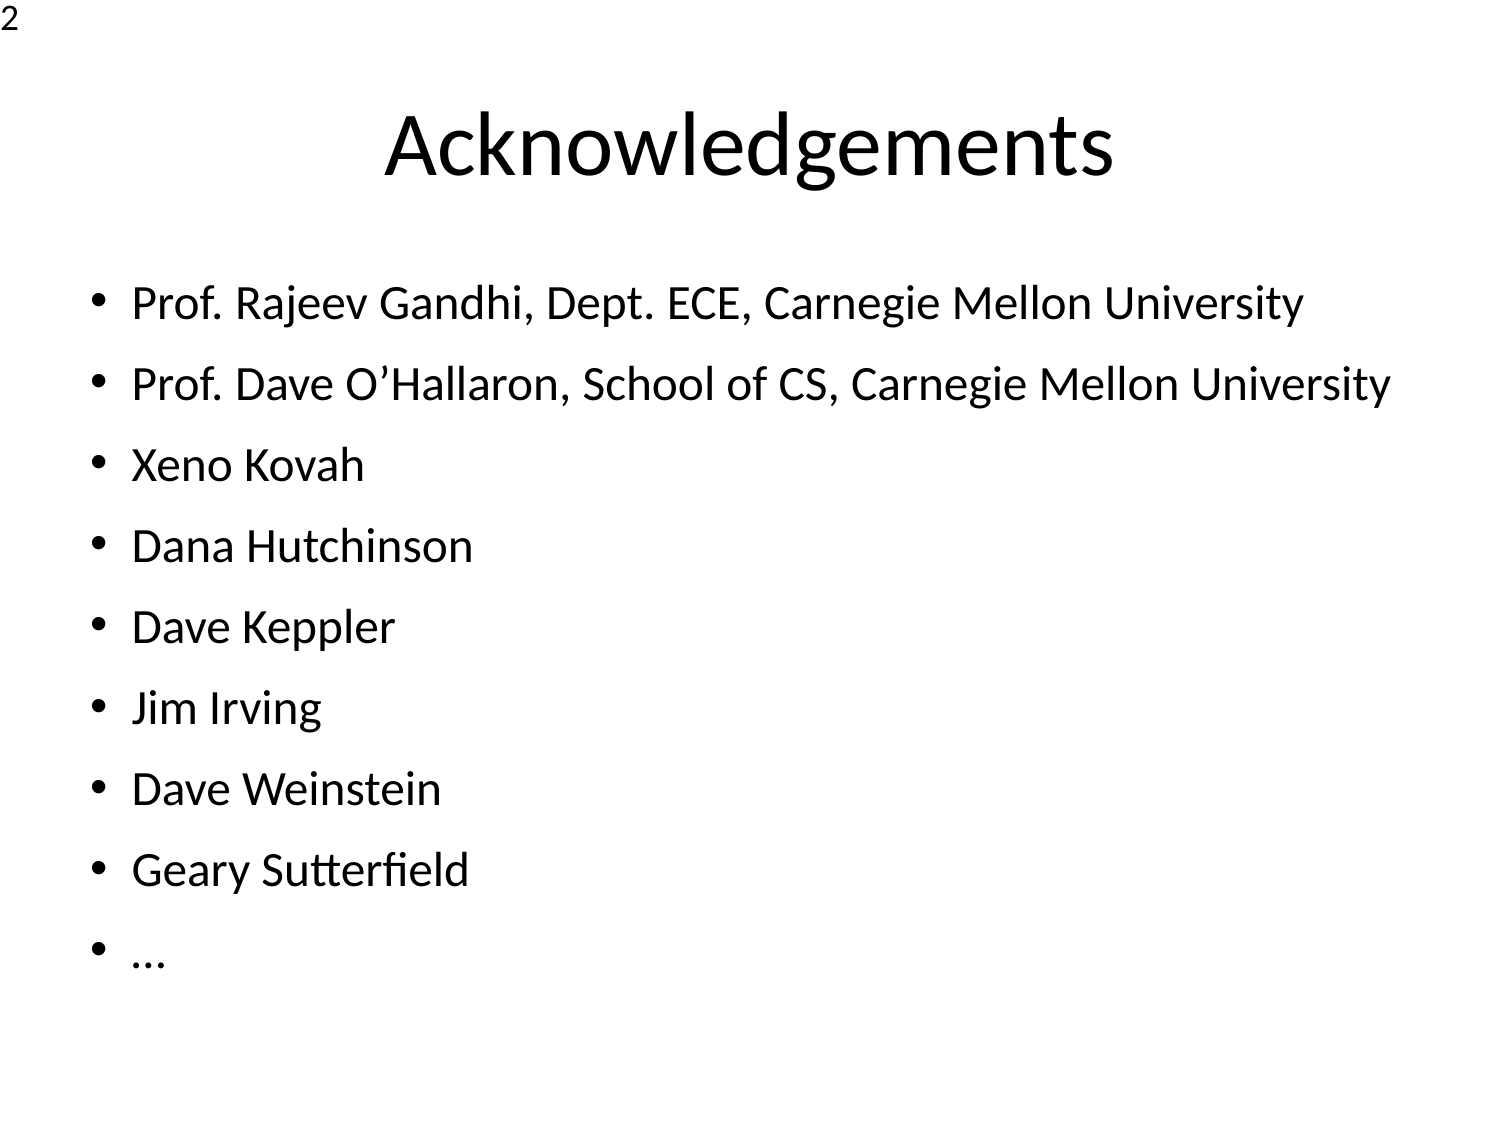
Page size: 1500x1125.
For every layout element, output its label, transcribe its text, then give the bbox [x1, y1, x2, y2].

list Prof. Rajeev Gandhi, Dept. ECE, Carnegie Mellon University Prof. Dave O’Hallaron, School of CS, Carnegie Mellon University Xeno Kovah Dana Hutchinson Dave Keppler Jim Irving Dave Weinstein Geary Sutterfield … [75, 262, 1425, 1005]
title Acknowledgements [75, 45, 1425, 233]
